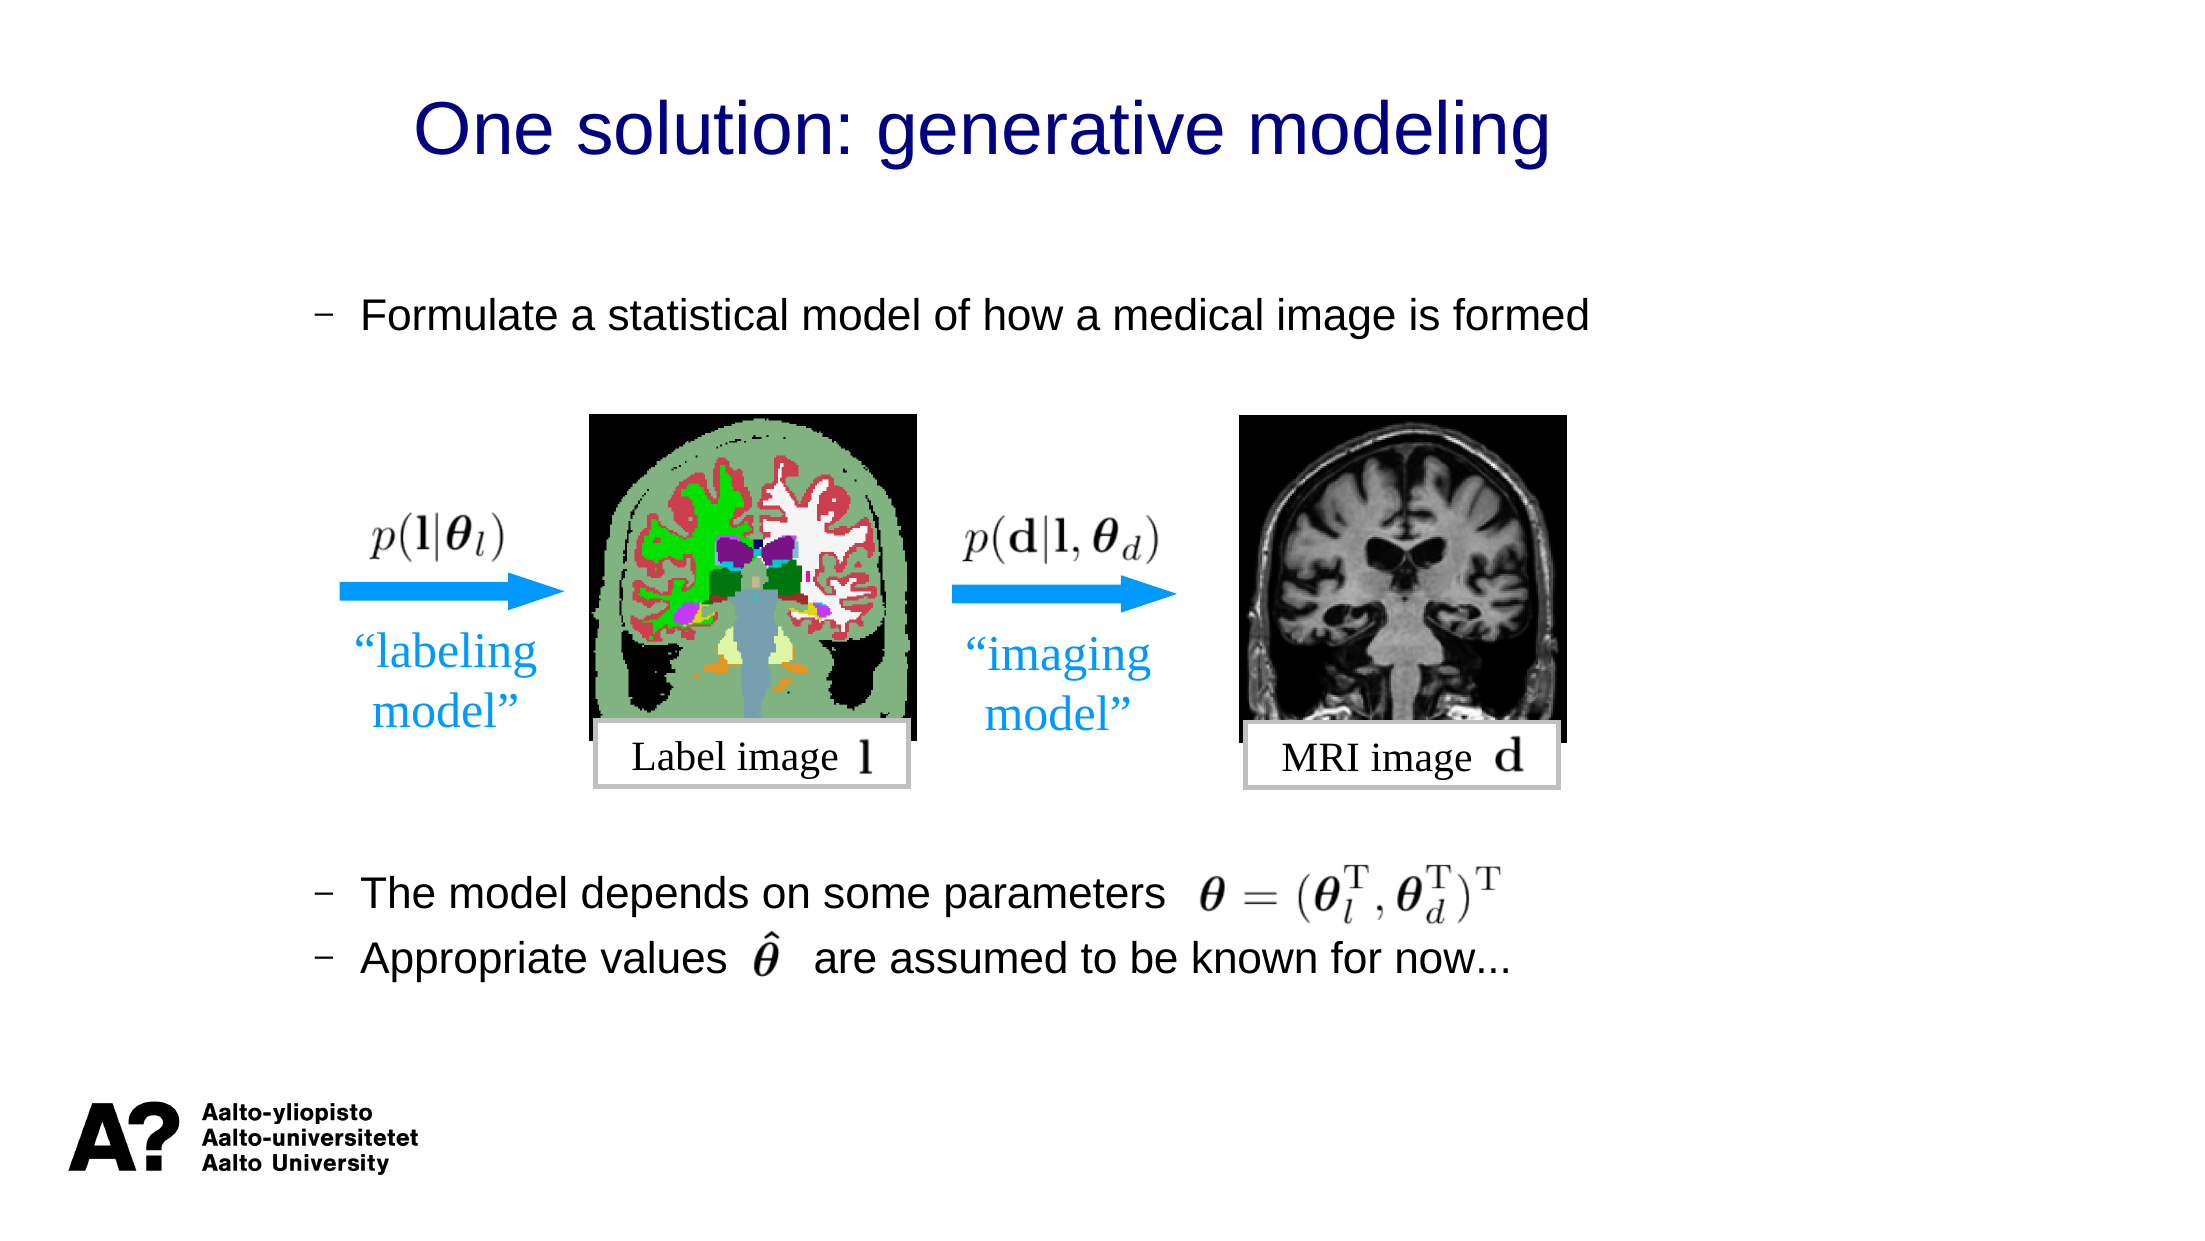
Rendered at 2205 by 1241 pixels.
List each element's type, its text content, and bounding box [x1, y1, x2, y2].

text_box [952, 579, 1178, 613]
text_box “labeling model” [302, 610, 590, 746]
text_box [339, 572, 565, 611]
list Formulate a statistical model of how a medical image is formed The model depends on some parameters Appropriate values are assumed to be known for now... [227, 278, 1653, 1004]
picture [831, 723, 890, 787]
picture [352, 499, 512, 572]
picture [939, 497, 1165, 579]
title One solution: generative modeling [326, 65, 1640, 179]
picture [1472, 723, 1542, 781]
picture [1186, 854, 1507, 933]
text_box MRI image [1245, 721, 1559, 788]
picture [0, 1035, 488, 1239]
picture [752, 929, 783, 983]
text_box “imaging model” [914, 612, 1203, 749]
text_box Label image [595, 720, 909, 787]
